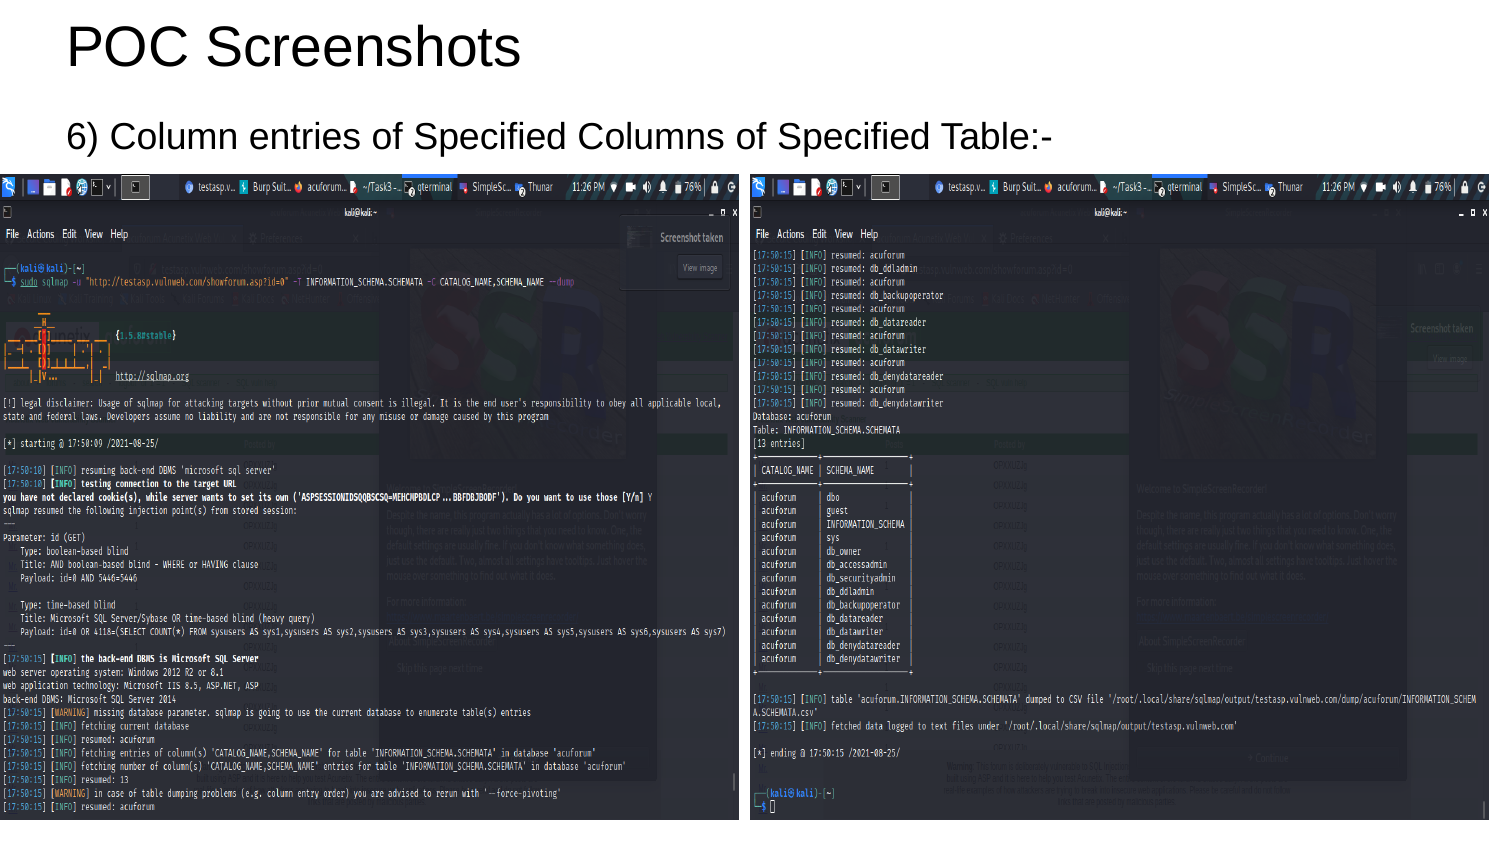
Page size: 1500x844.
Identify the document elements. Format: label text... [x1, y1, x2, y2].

list 6) Column entries of Specified Columns of Specified Table:- [51, 93, 1449, 655]
picture [0, 174, 739, 820]
title POC Screenshots [51, 0, 1449, 93]
picture [750, 174, 1489, 820]
